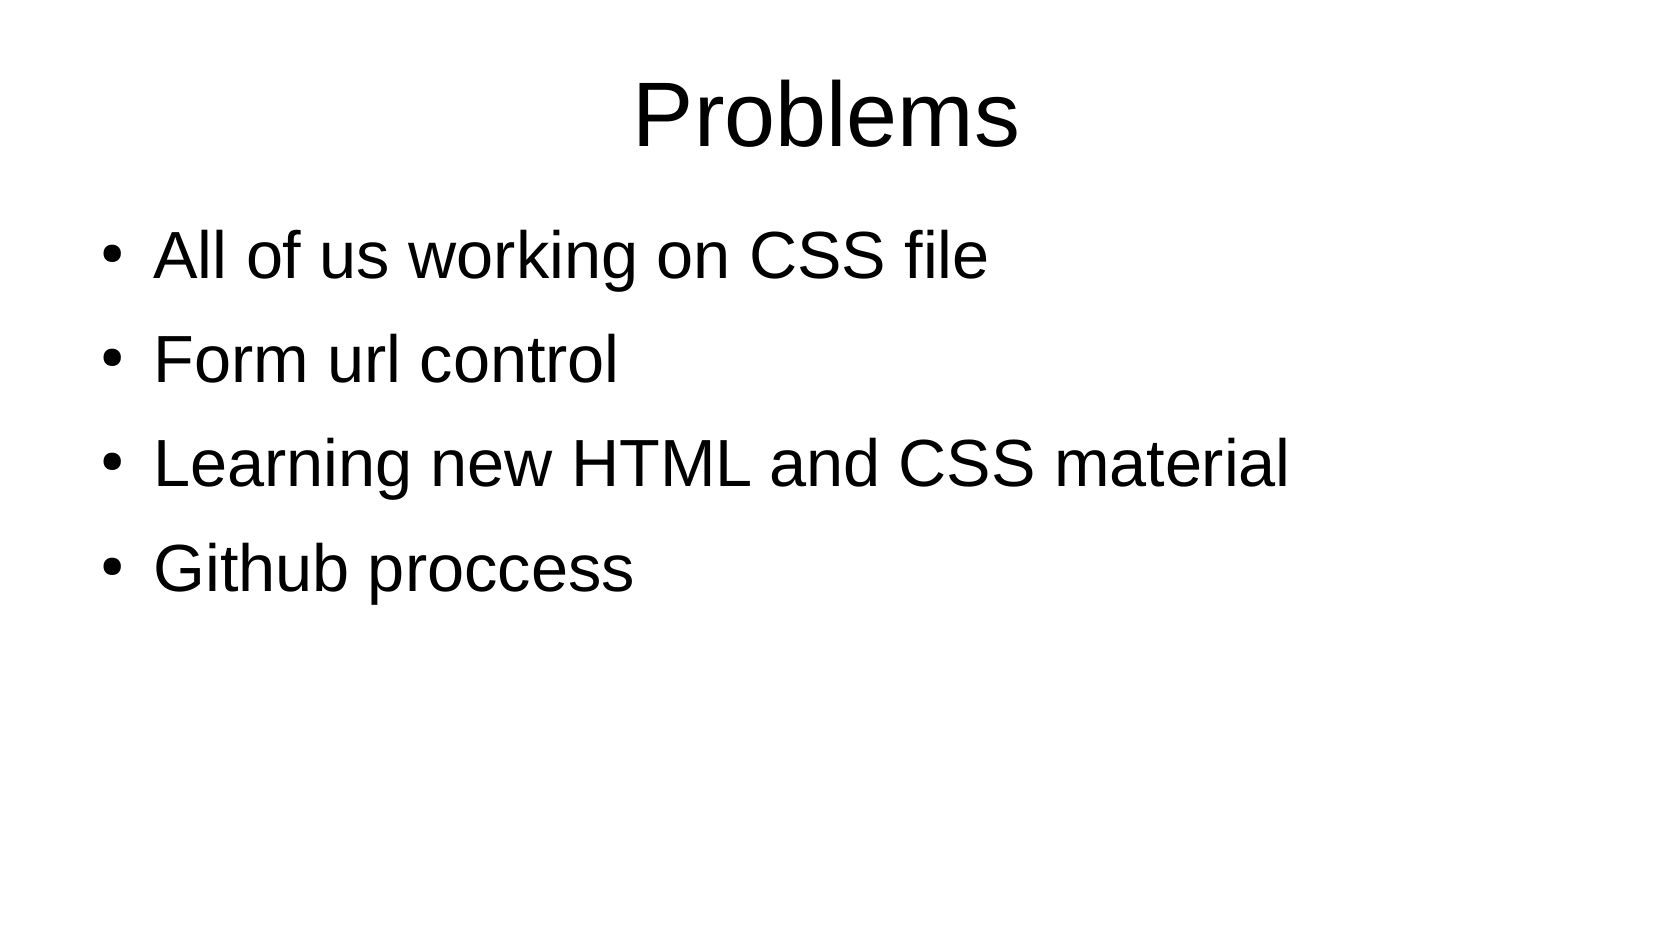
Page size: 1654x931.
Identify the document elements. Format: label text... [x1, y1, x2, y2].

title Problems [82, 37, 1571, 193]
list All of us working on CSS file Form url control Learning new HTML and CSS material Github proccess [82, 217, 1571, 758]
